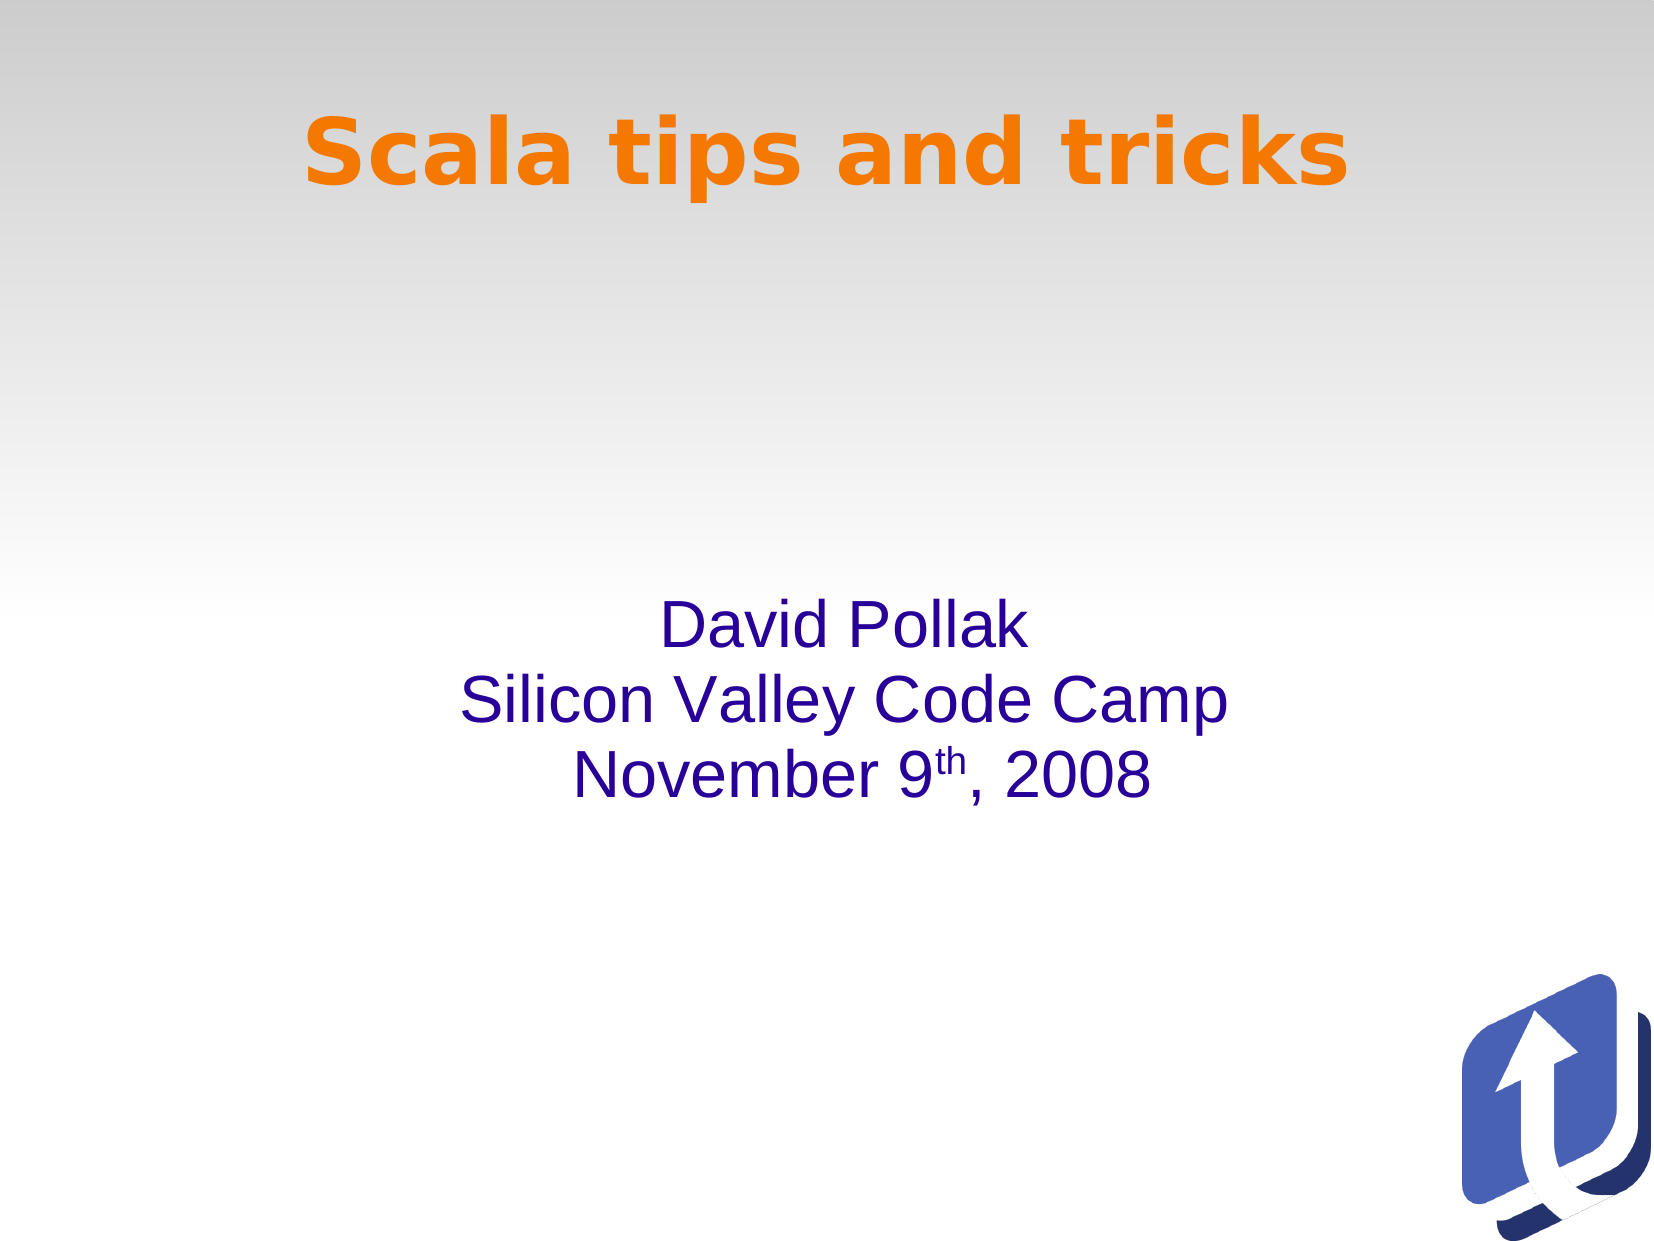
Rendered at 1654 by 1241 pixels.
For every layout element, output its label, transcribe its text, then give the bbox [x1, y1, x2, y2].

picture [1462, 974, 1651, 1241]
title Scala tips and tricks [82, 49, 1571, 257]
subtitle David Pollak Silicon Valley Code Camp November 9th, 2008 [82, 290, 1571, 1109]
